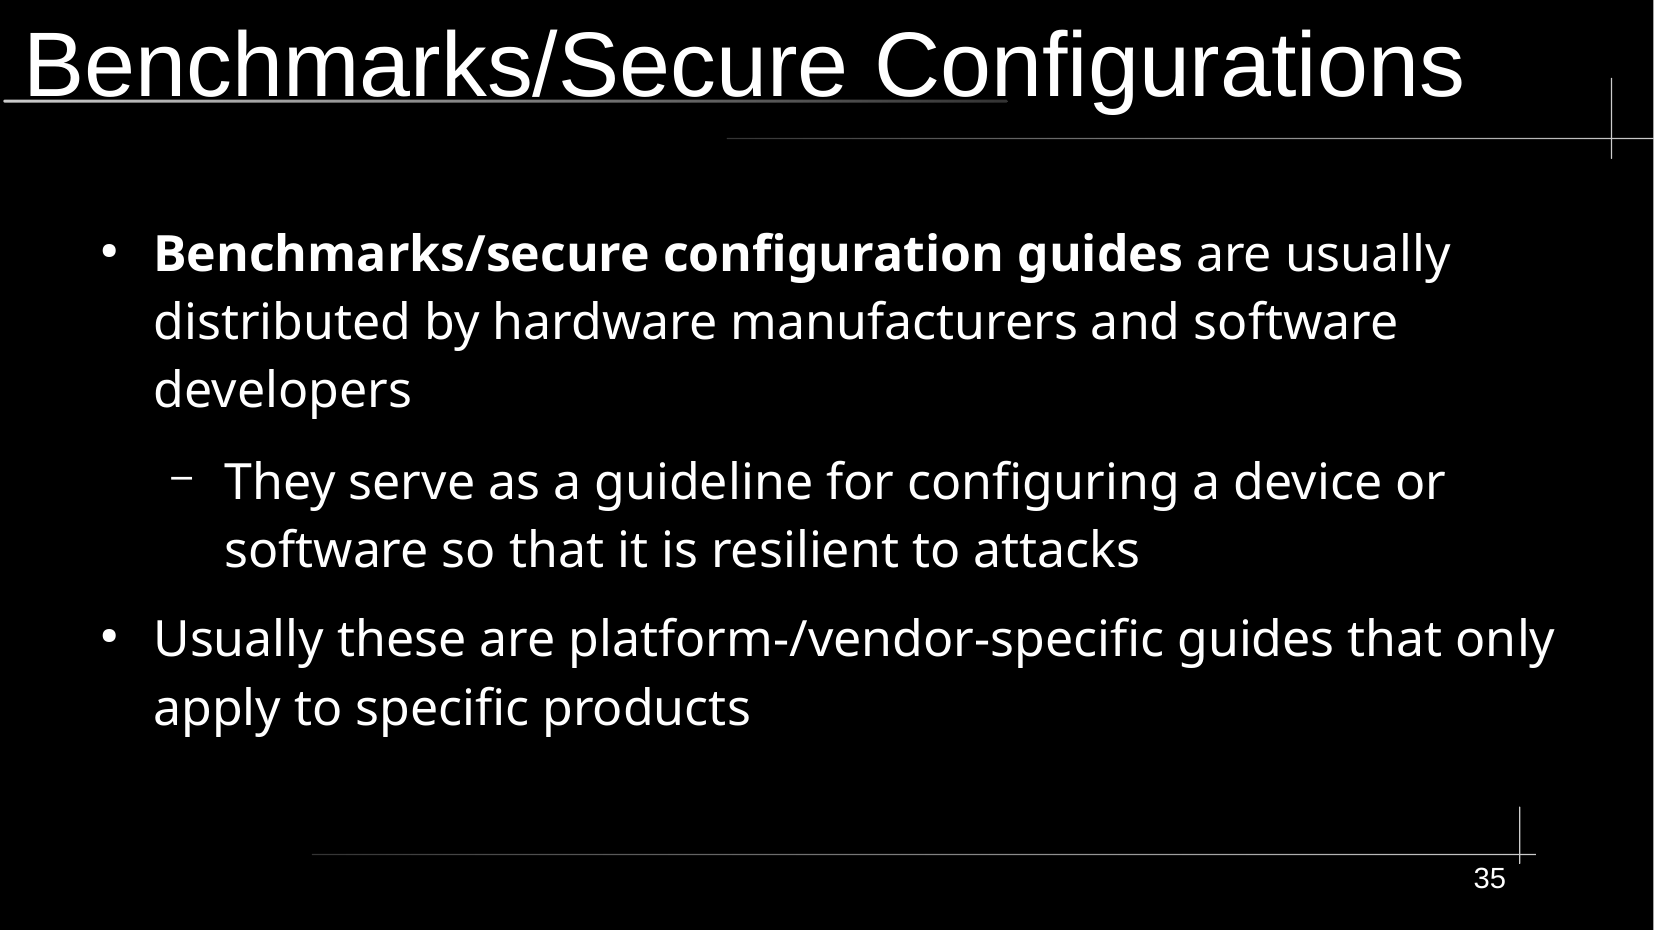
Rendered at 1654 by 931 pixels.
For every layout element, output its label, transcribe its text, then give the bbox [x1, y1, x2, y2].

title Benchmarks/Secure Configurations [23, 11, 1589, 119]
list Benchmarks/secure configuration guides are usually distributed by hardware manufacturers and software developers They serve as a guideline for configuring a device or software so that it is resilient to attacks Usually these are platform-/vendor-specific guides that only apply to specific products [82, 217, 1571, 758]
